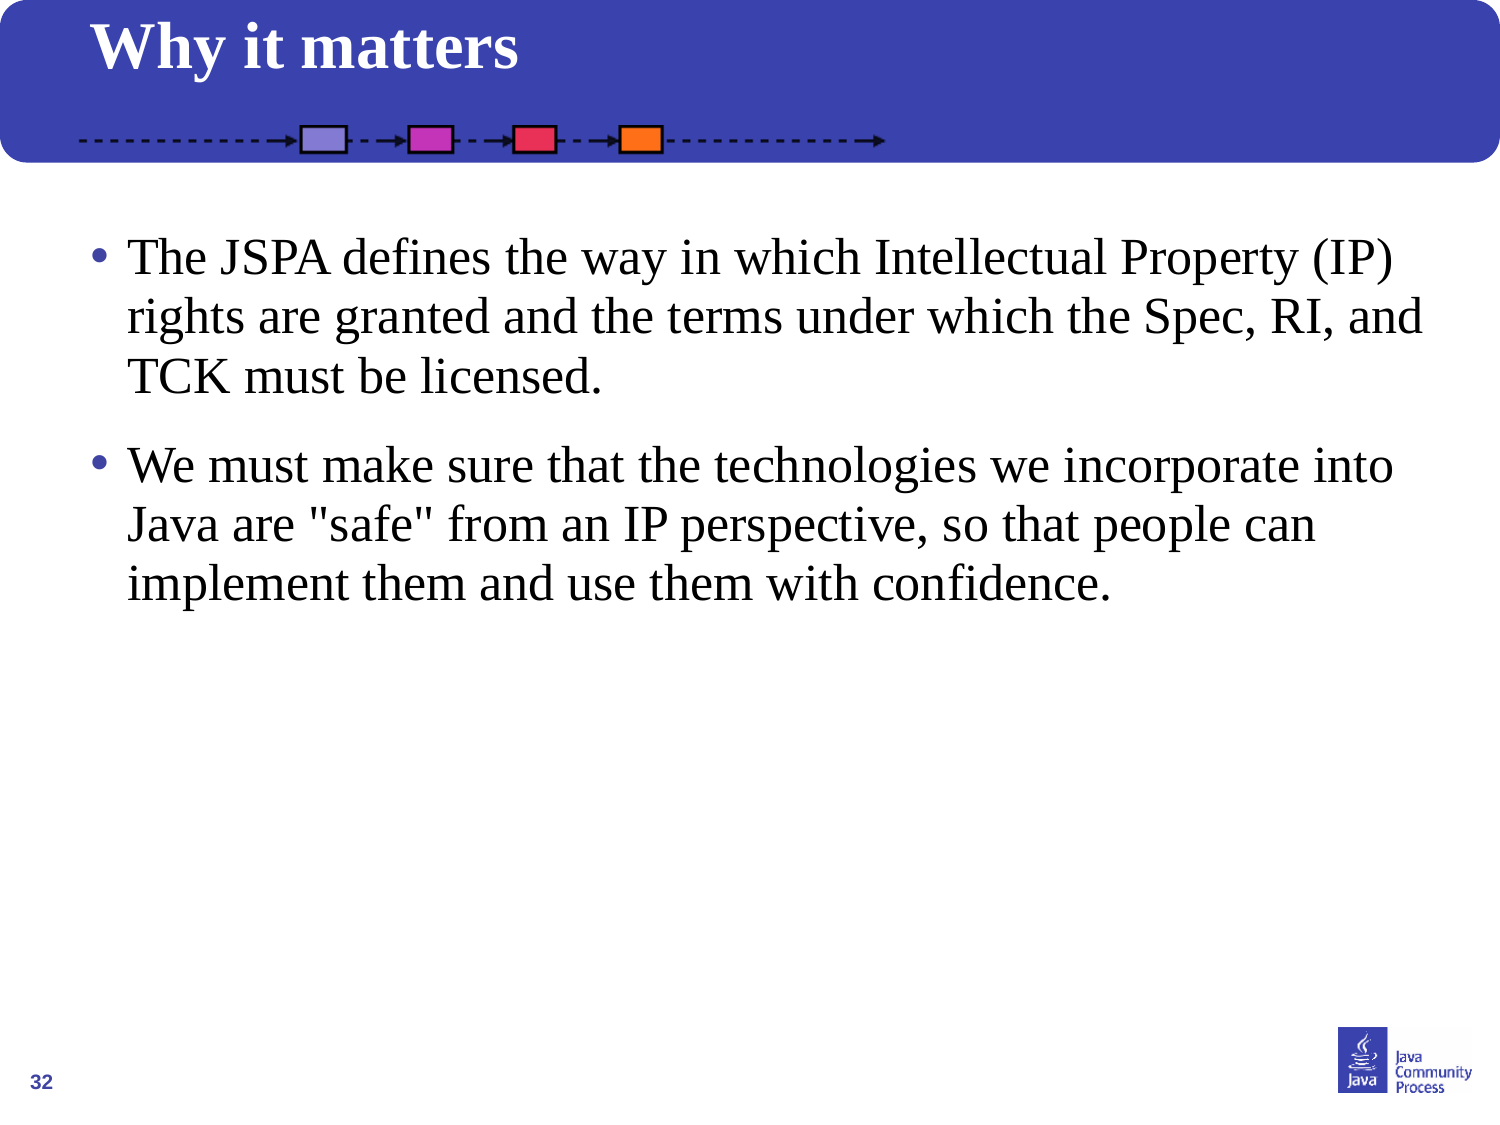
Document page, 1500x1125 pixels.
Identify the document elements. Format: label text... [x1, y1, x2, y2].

list The JSPA defines the way in which Intellectual Property (IP) rights are granted and the terms under which the Spec, RI, and TCK must be licensed. We must make sure that the technologies we incorporate into Java are "safe" from an IP perspective, so that people can implement them and use them with confidence. [75, 219, 1450, 1013]
picture [70, 125, 897, 156]
picture [1337, 1026, 1472, 1093]
title Why it matters [75, 0, 1349, 143]
